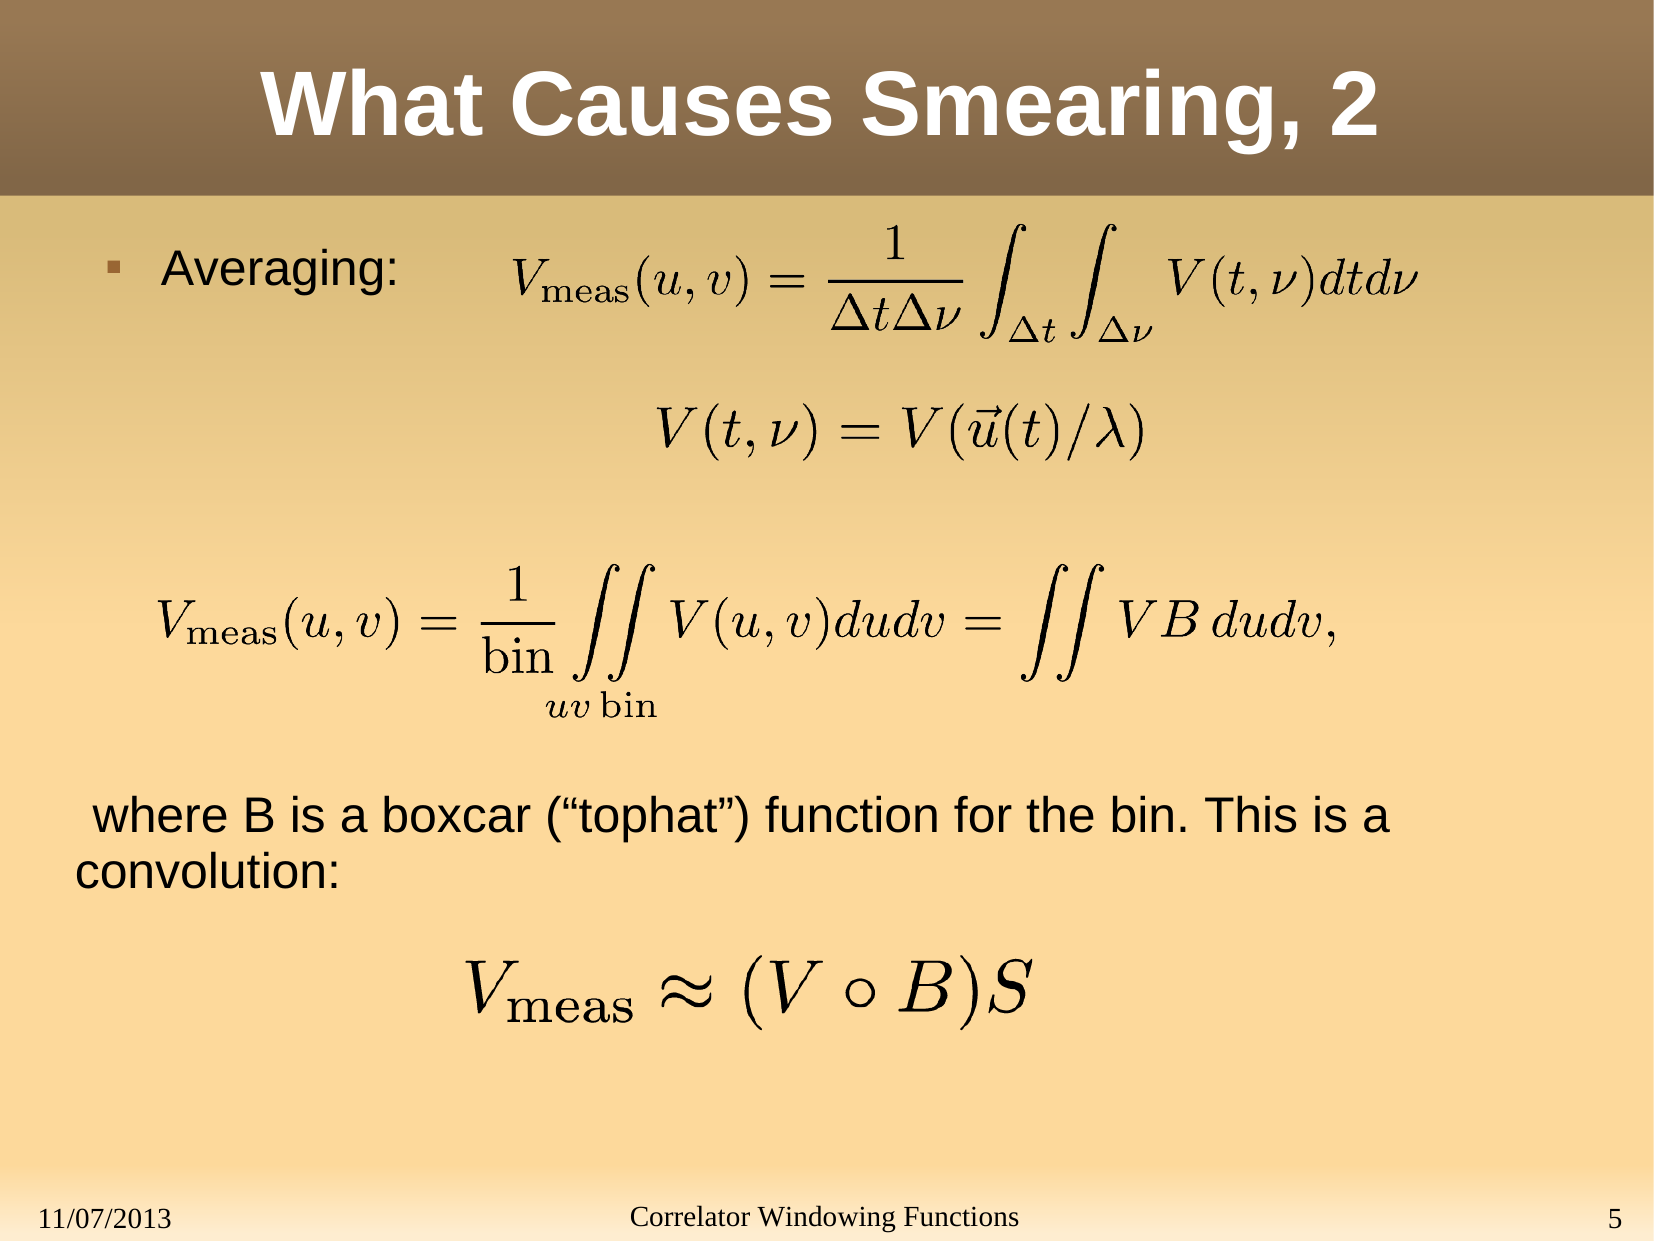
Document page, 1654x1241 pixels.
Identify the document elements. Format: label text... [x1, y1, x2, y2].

picture [0, 0, 1654, 1241]
text_box where B is a boxcar (“tophat”) function for the bin. This is a convolution: [60, 780, 1606, 916]
list Averaging: [90, 240, 1613, 1156]
title What Causes Smearing, 2 [76, 0, 1565, 208]
